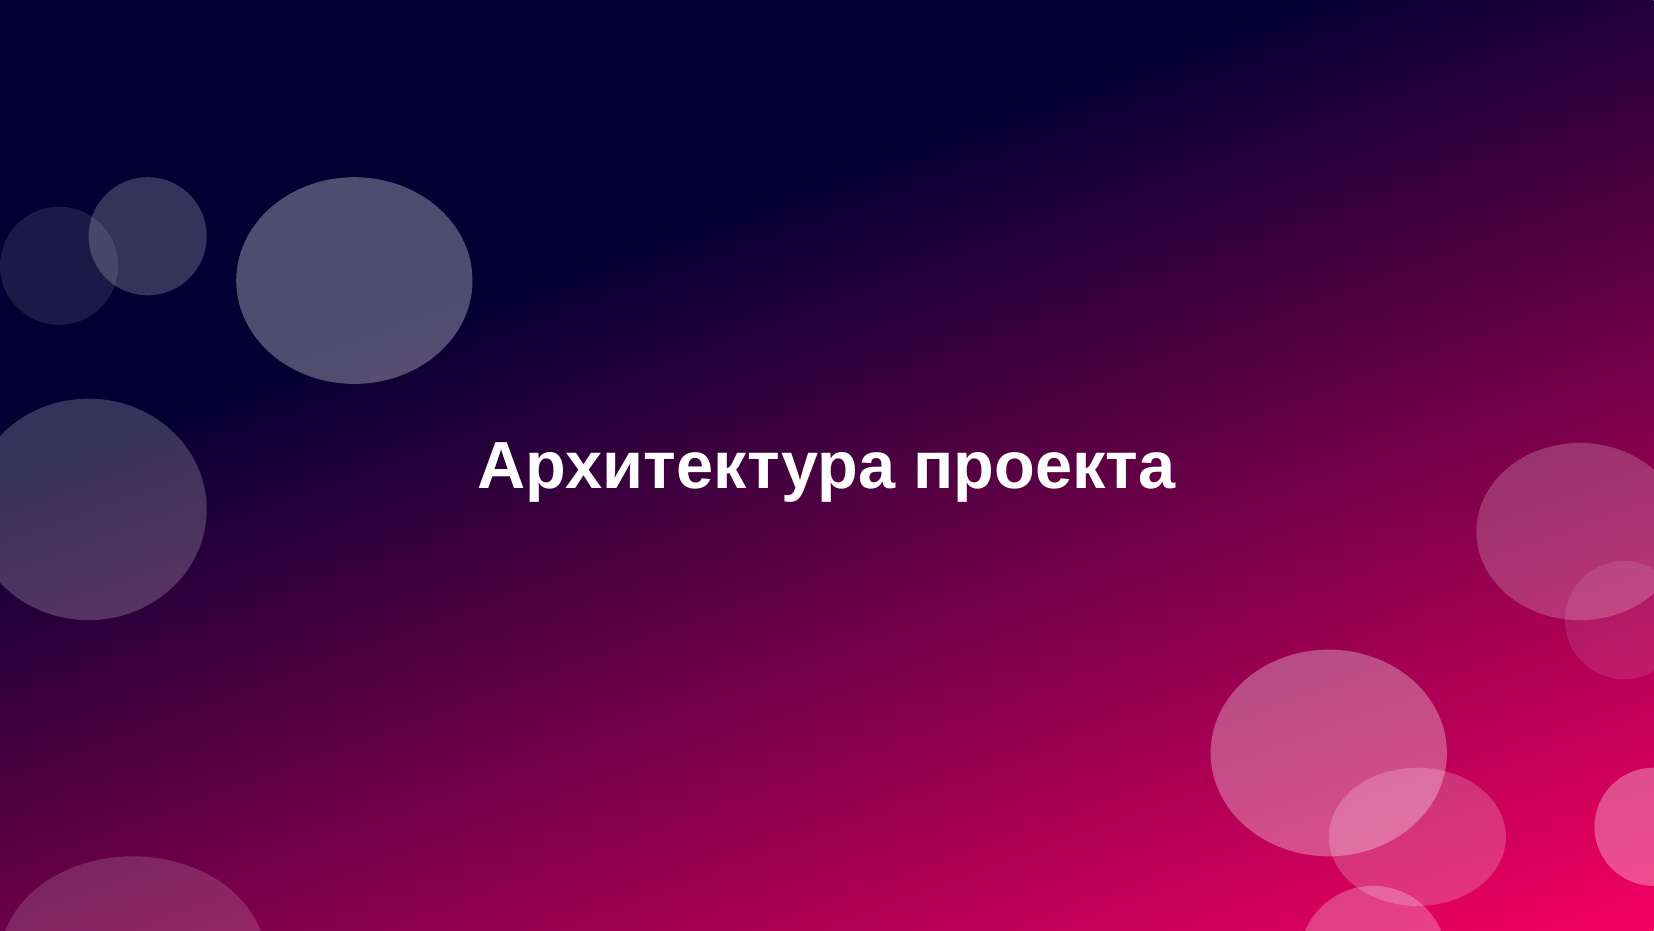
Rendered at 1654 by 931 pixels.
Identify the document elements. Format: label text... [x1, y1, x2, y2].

subtitle Архитектура проекта [88, 88, 1565, 842]
